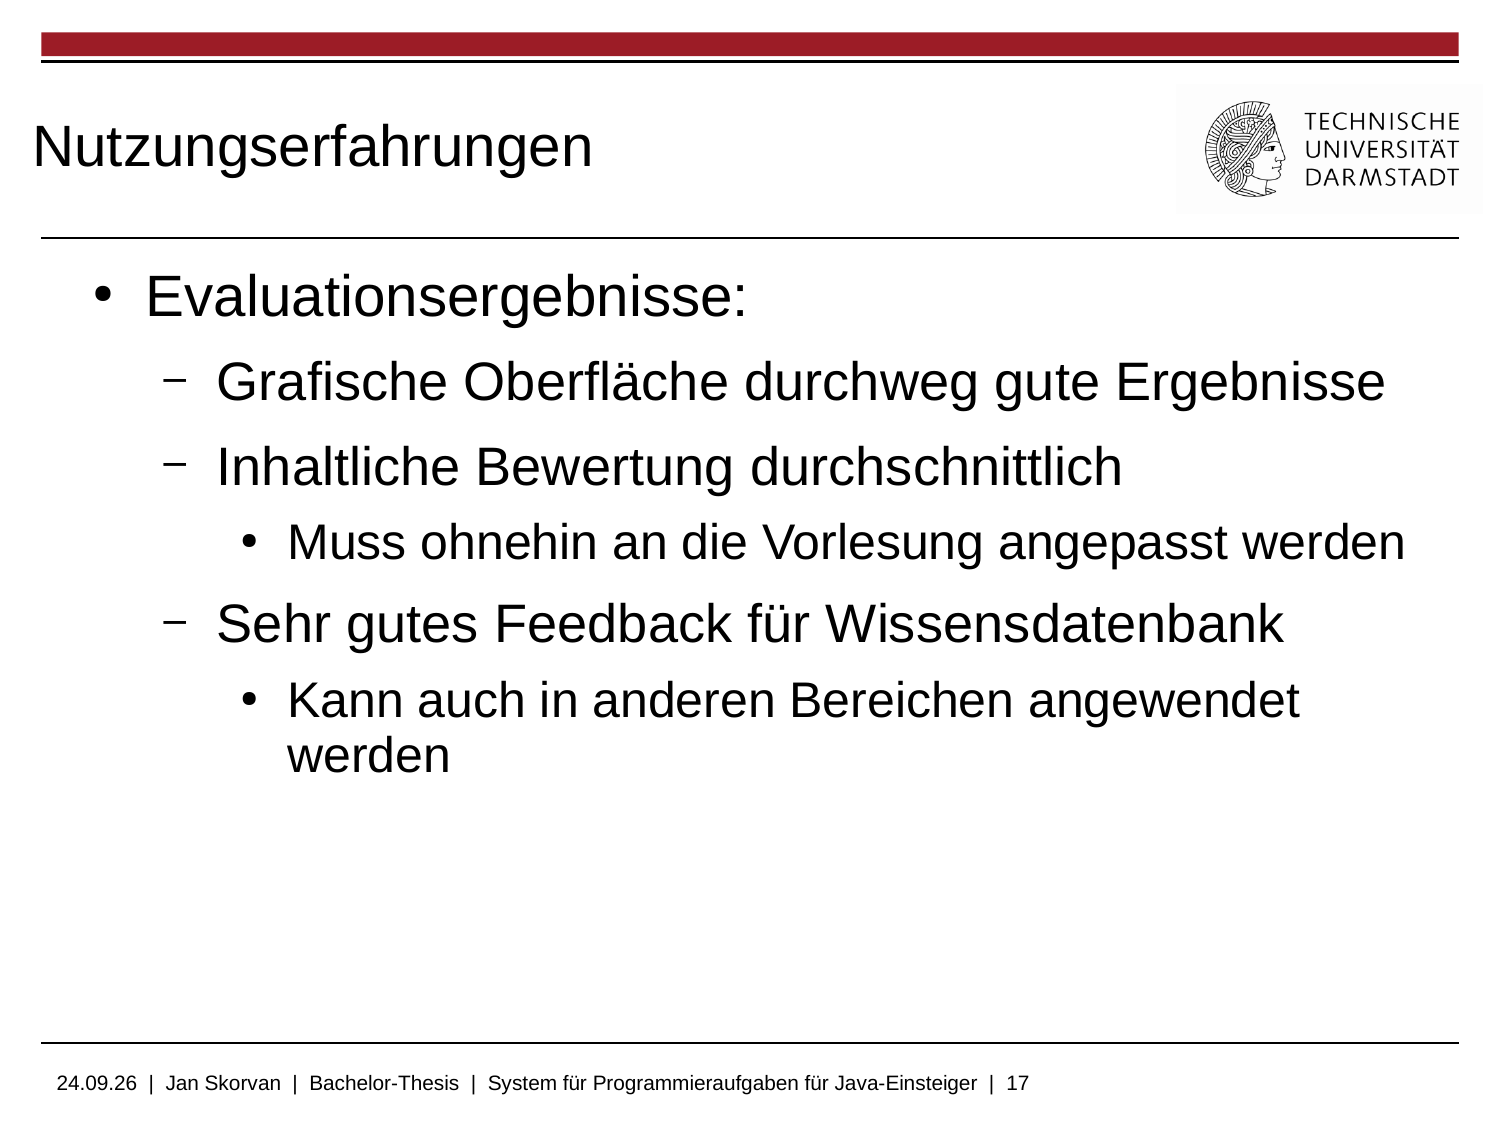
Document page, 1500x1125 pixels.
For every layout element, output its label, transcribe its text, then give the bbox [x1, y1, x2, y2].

title Nutzungserfahrungen [32, 70, 1123, 222]
list Evaluationsergebnisse: Grafische Oberfläche durchweg gute Ergebnisse Inhaltliche Bewertung durchschnittlich Muss ohnehin an die Vorlesung angepasst werden Sehr gutes Feedback für Wissensdatenbank Kann auch in anderen Bereichen angewendet werden [75, 263, 1425, 916]
